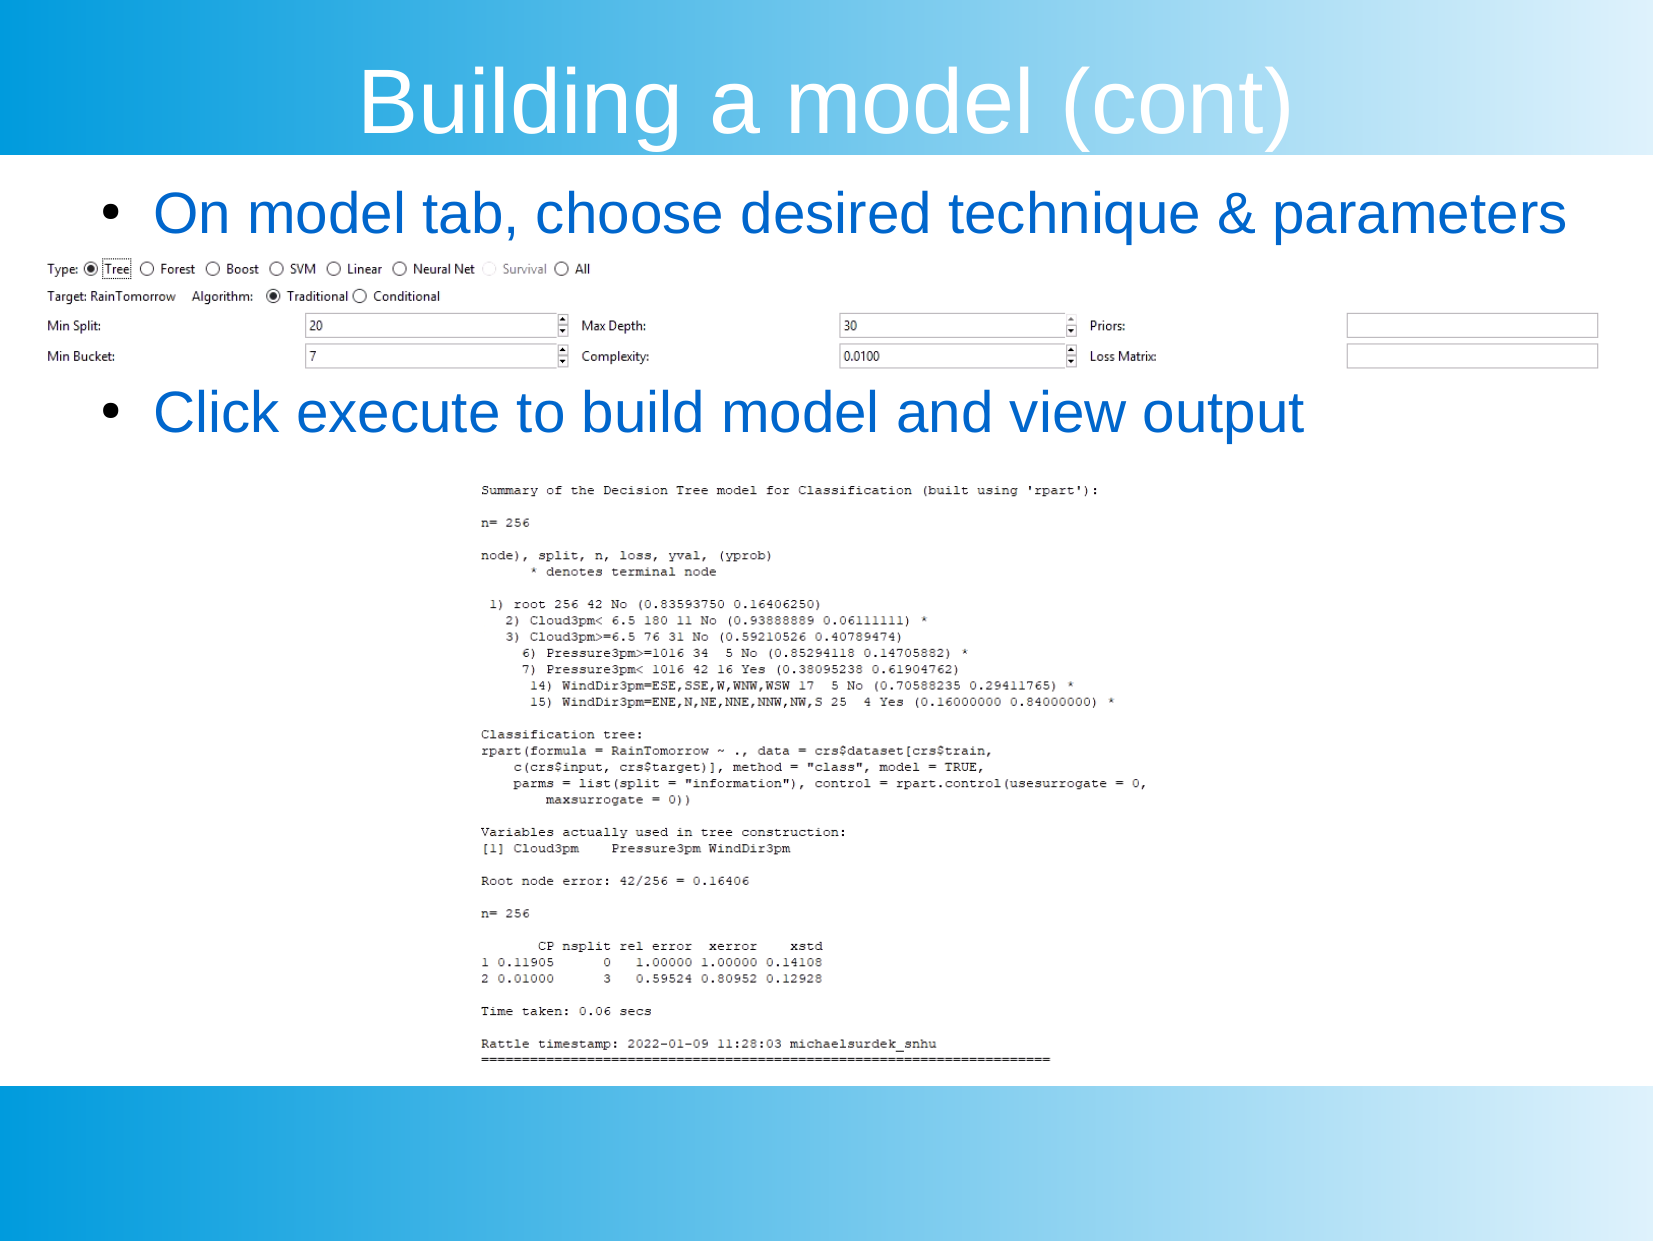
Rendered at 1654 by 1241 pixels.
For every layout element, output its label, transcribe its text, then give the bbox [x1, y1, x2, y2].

picture [45, 254, 1608, 374]
list On model tab, choose desired technique & parameters Click execute to build model and view output [82, 180, 1571, 254]
picture [480, 483, 1151, 1066]
title Building a model (cont) [82, 49, 1571, 155]
list On model tab, choose desired technique & parameters Click execute to build model and view output [82, 374, 1571, 901]
